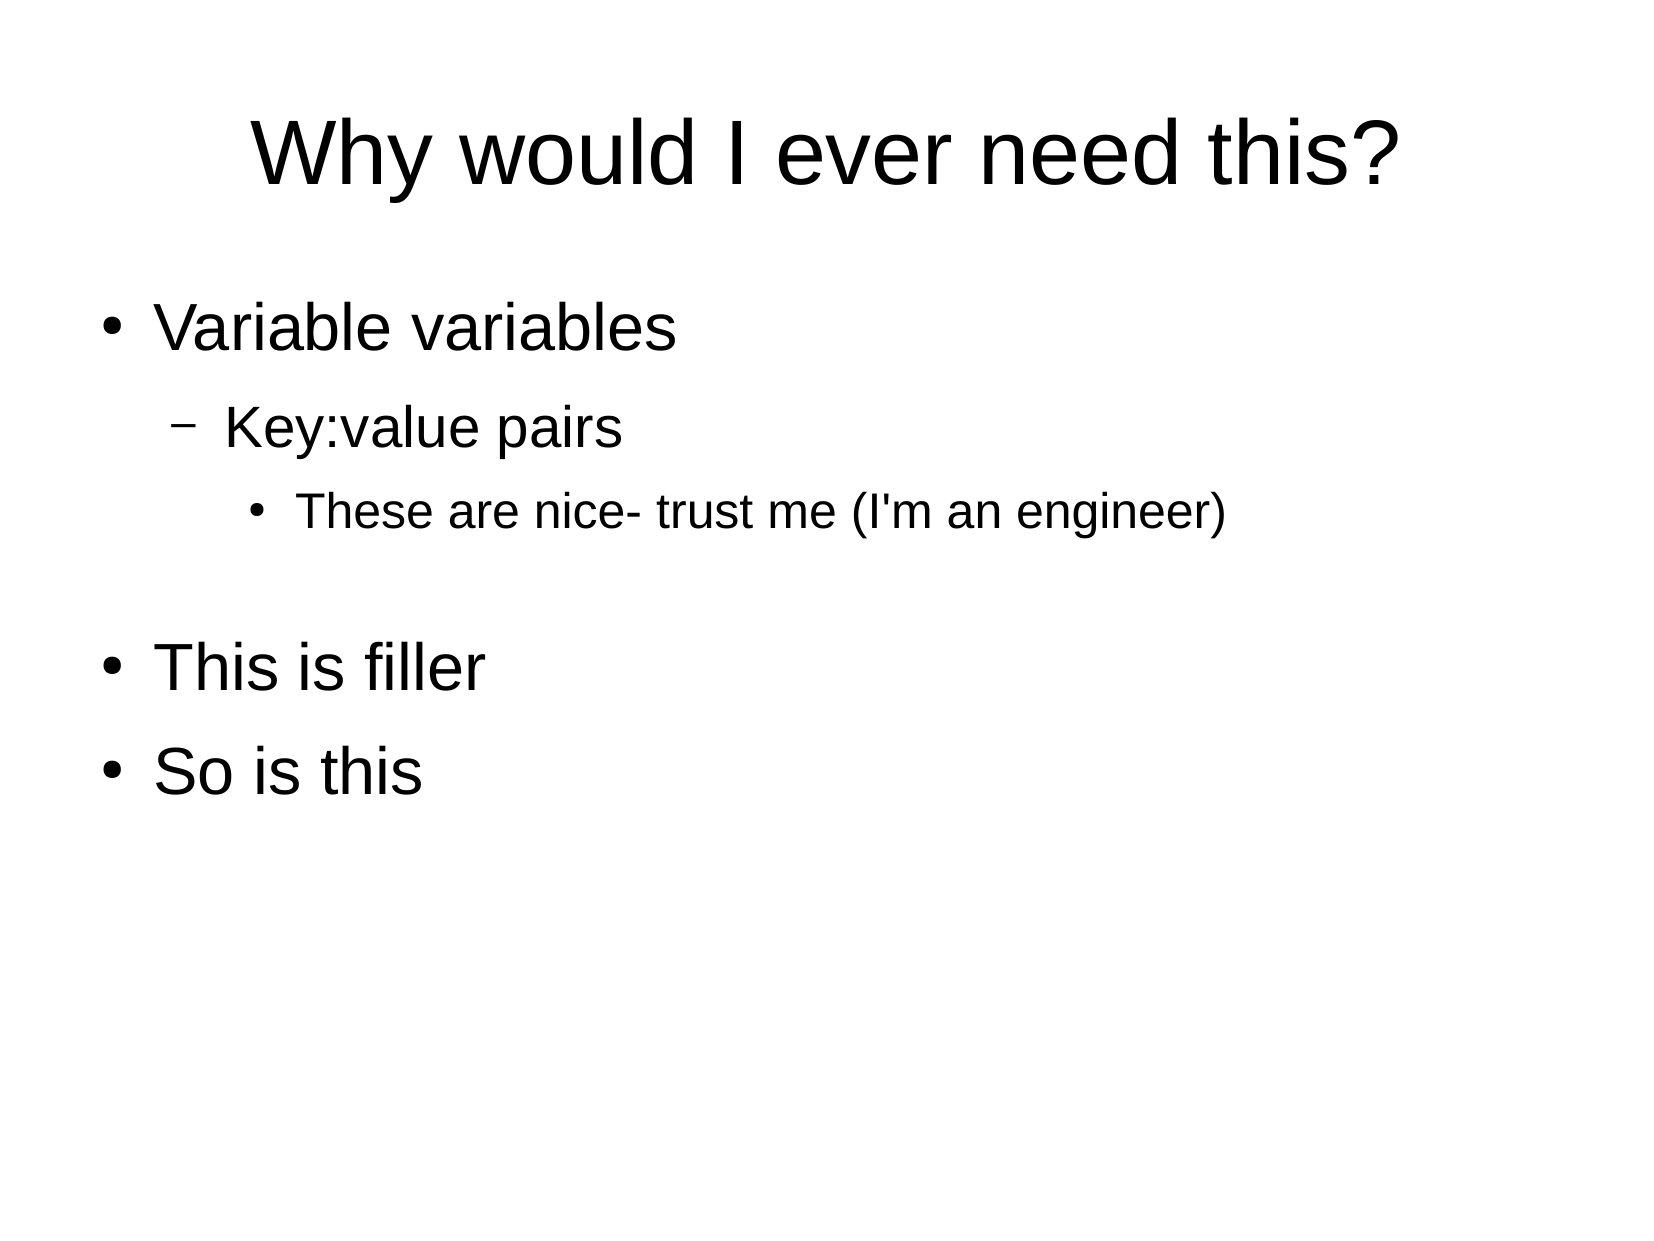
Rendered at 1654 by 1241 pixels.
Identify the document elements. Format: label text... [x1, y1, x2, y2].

title Why would I ever need this? [82, 49, 1571, 257]
list Variable variables Key:value pairs These are nice- trust me (I'm an engineer) This is filler So is this [82, 290, 1571, 1010]
